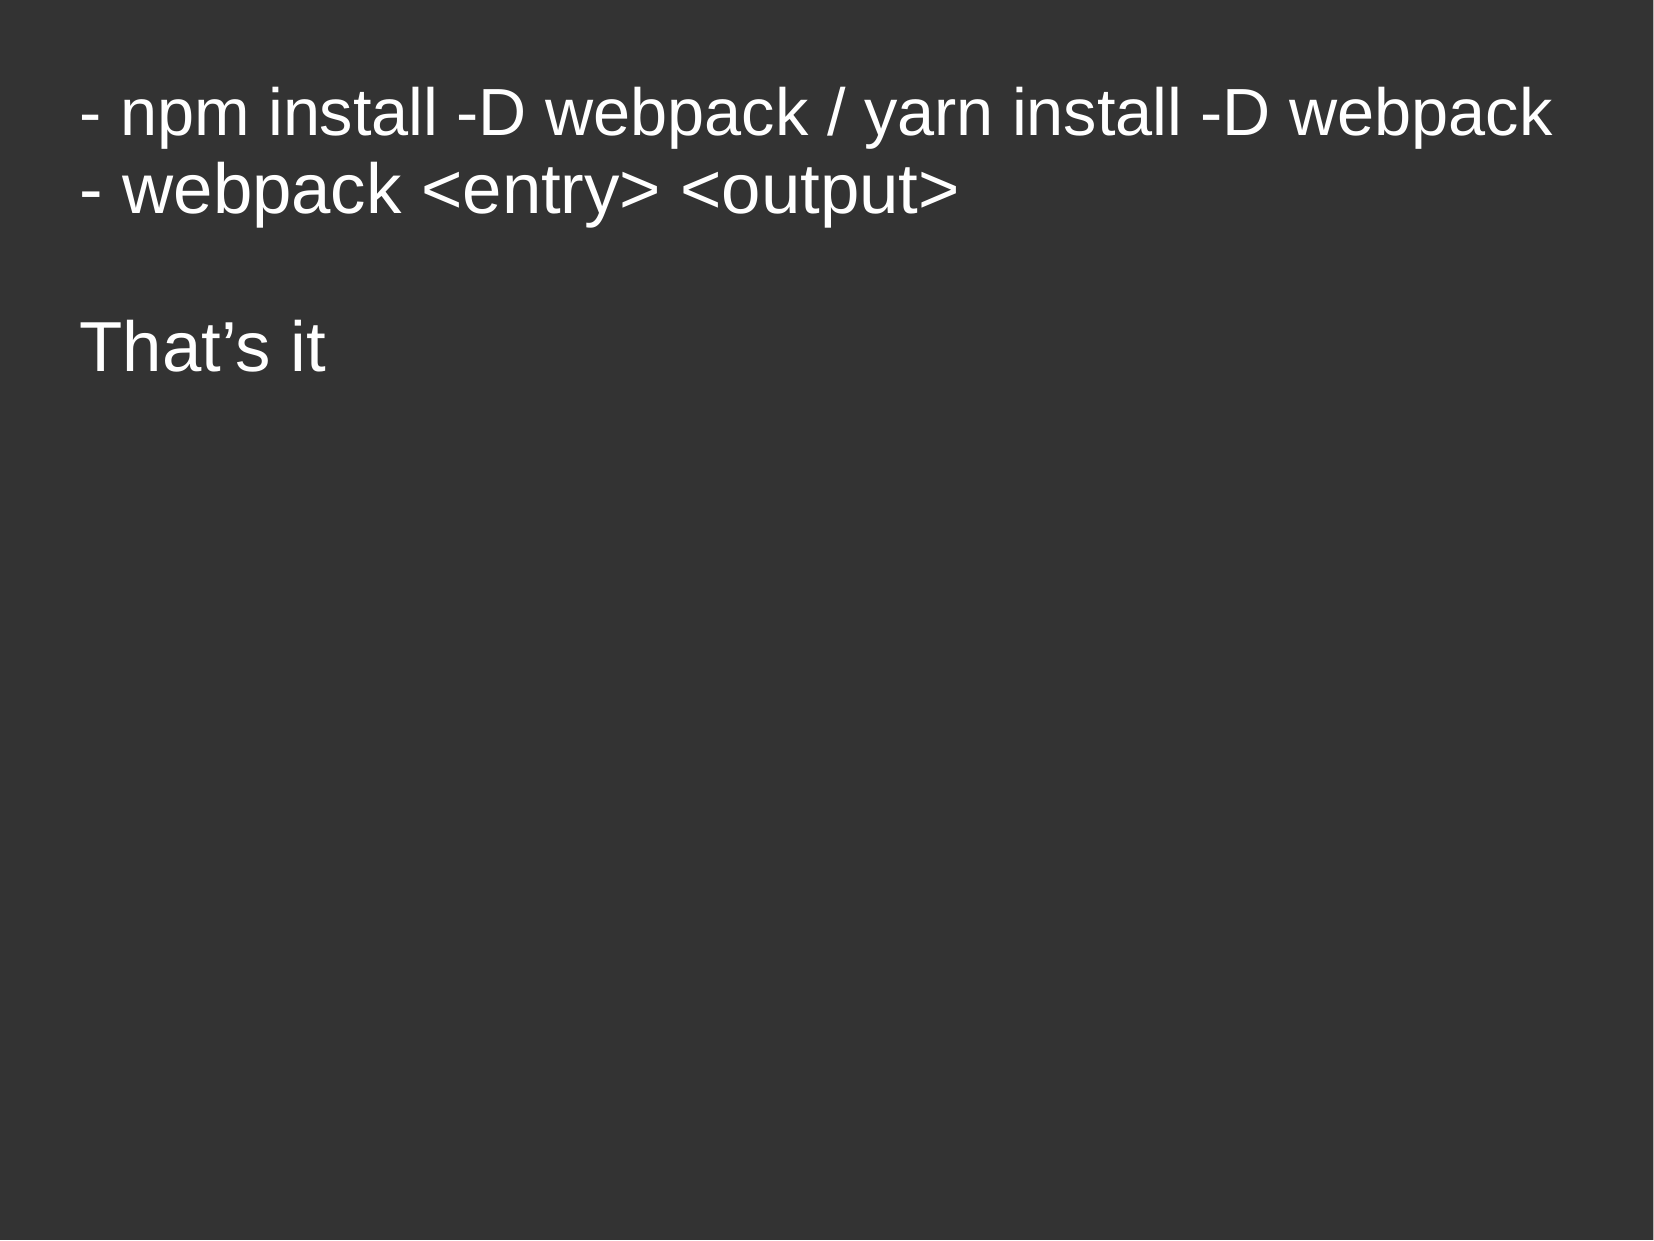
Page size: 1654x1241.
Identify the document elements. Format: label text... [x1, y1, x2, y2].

title - npm install -D webpack / yarn install -D webpack - webpack <entry> <output> That’s it [79, 74, 1653, 773]
